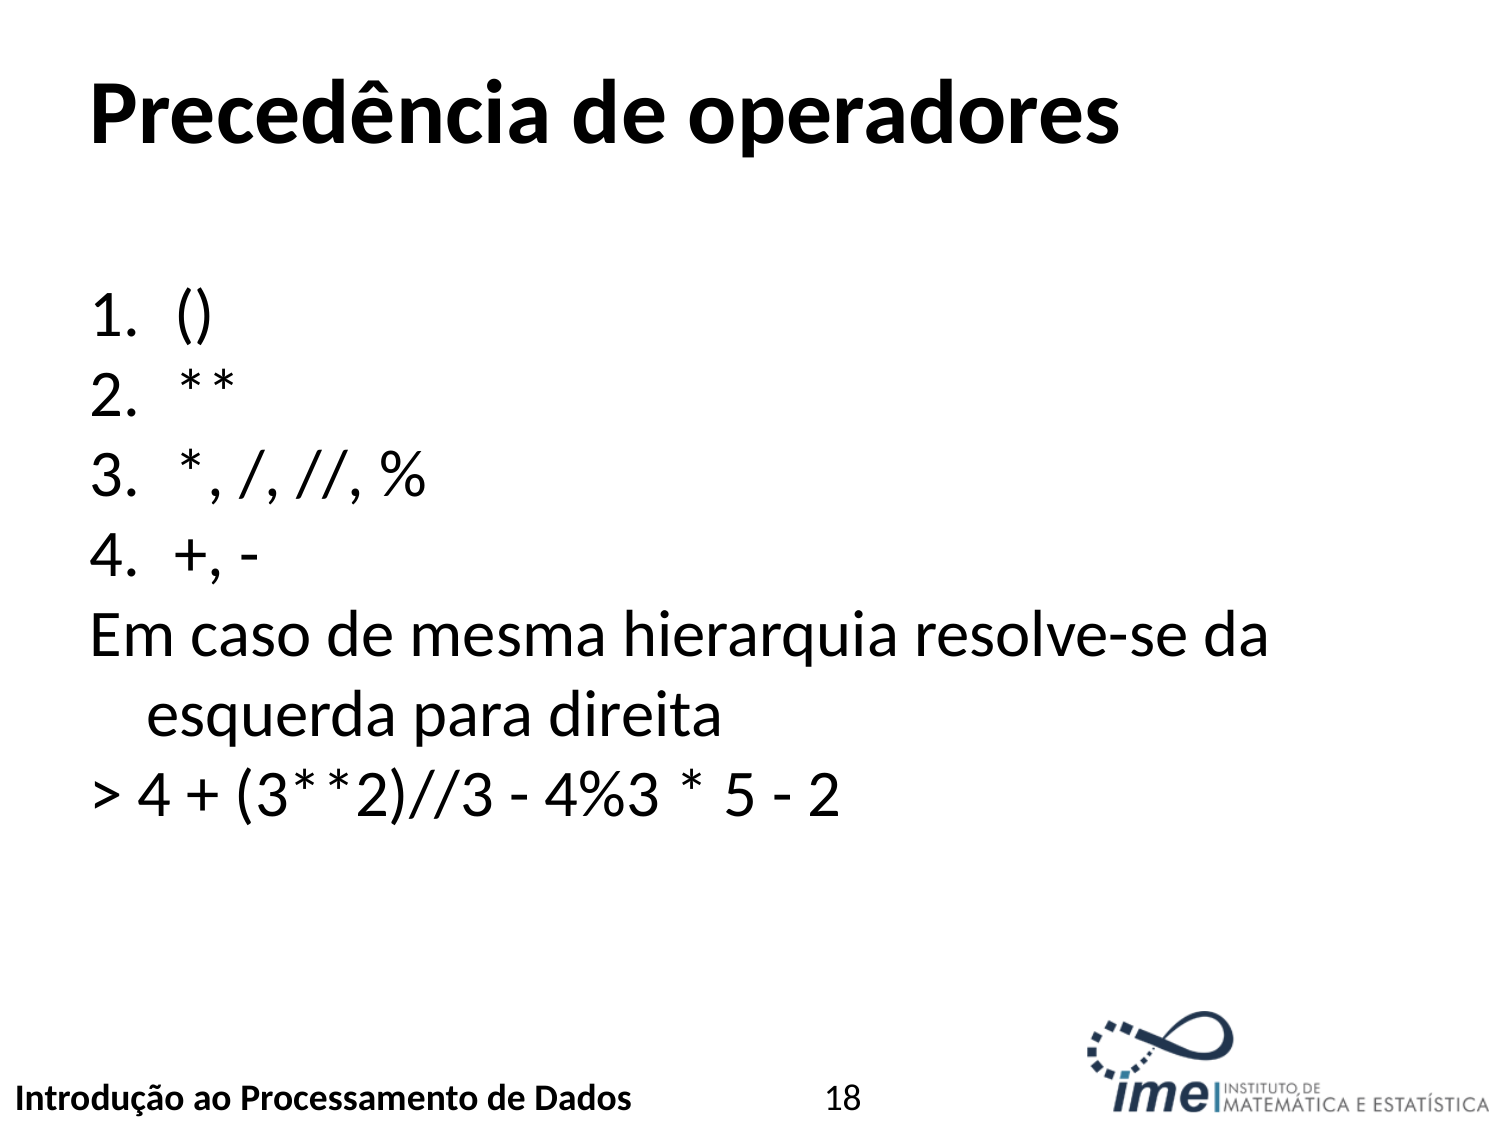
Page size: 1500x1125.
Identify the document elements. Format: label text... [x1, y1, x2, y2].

text_box <number> [808, 1065, 1159, 1125]
text_box () ** *, /, //, % +, - Em caso de mesma hierarquia resolve-se da esquerda para direita > 4 + (3**2)//3 - 4%3 * 5 - 2 [75, 262, 1425, 1005]
picture [1086, 1011, 1495, 1115]
text_box Precedência de operadores [75, 45, 1425, 233]
